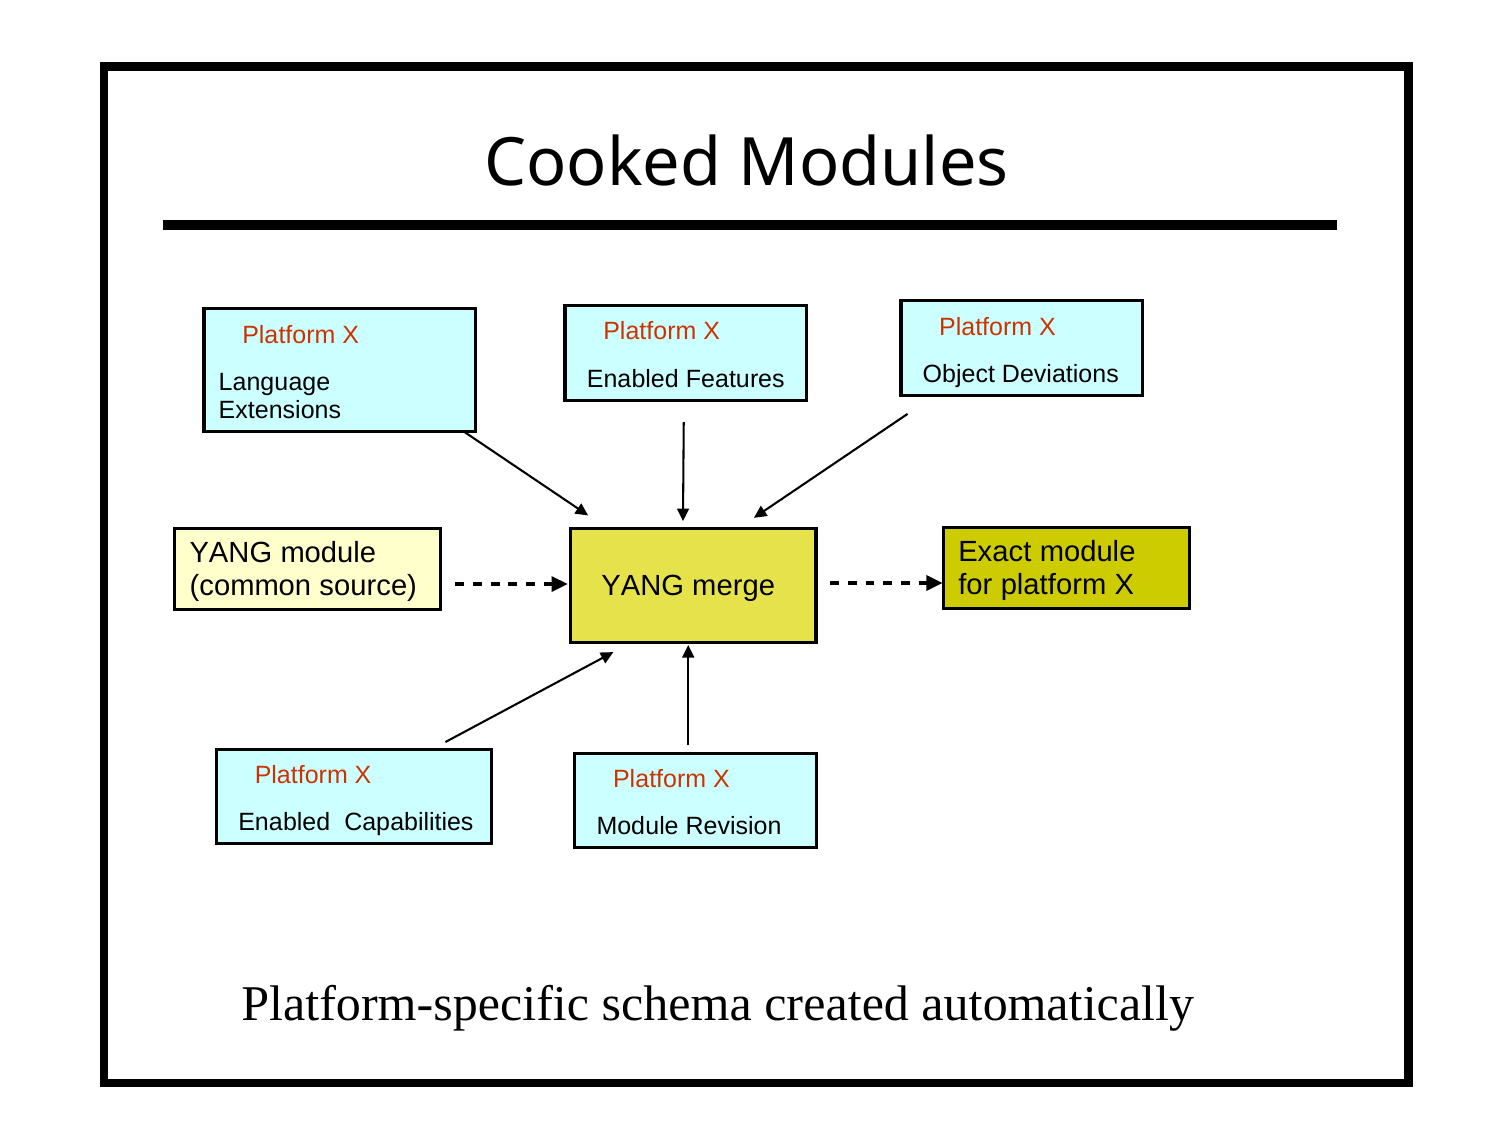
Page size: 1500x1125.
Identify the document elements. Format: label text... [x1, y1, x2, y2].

text_box Platform-specific schema created automatically [226, 968, 1210, 1039]
text_box Platform X Module Revision [574, 753, 817, 848]
text_box Platform X Enabled Capabilities [216, 749, 492, 844]
title Cooked Modules [162, 59, 1332, 213]
text_box Exact module for platform X [943, 527, 1190, 609]
text_box YANG module (common source) [174, 528, 441, 610]
text_box Platform X Language Extensions [203, 308, 476, 432]
text_box Platform X Object Deviations [900, 300, 1143, 396]
text_box Platform X Enabled Features [564, 305, 807, 401]
text_box YANG merge [570, 528, 817, 643]
